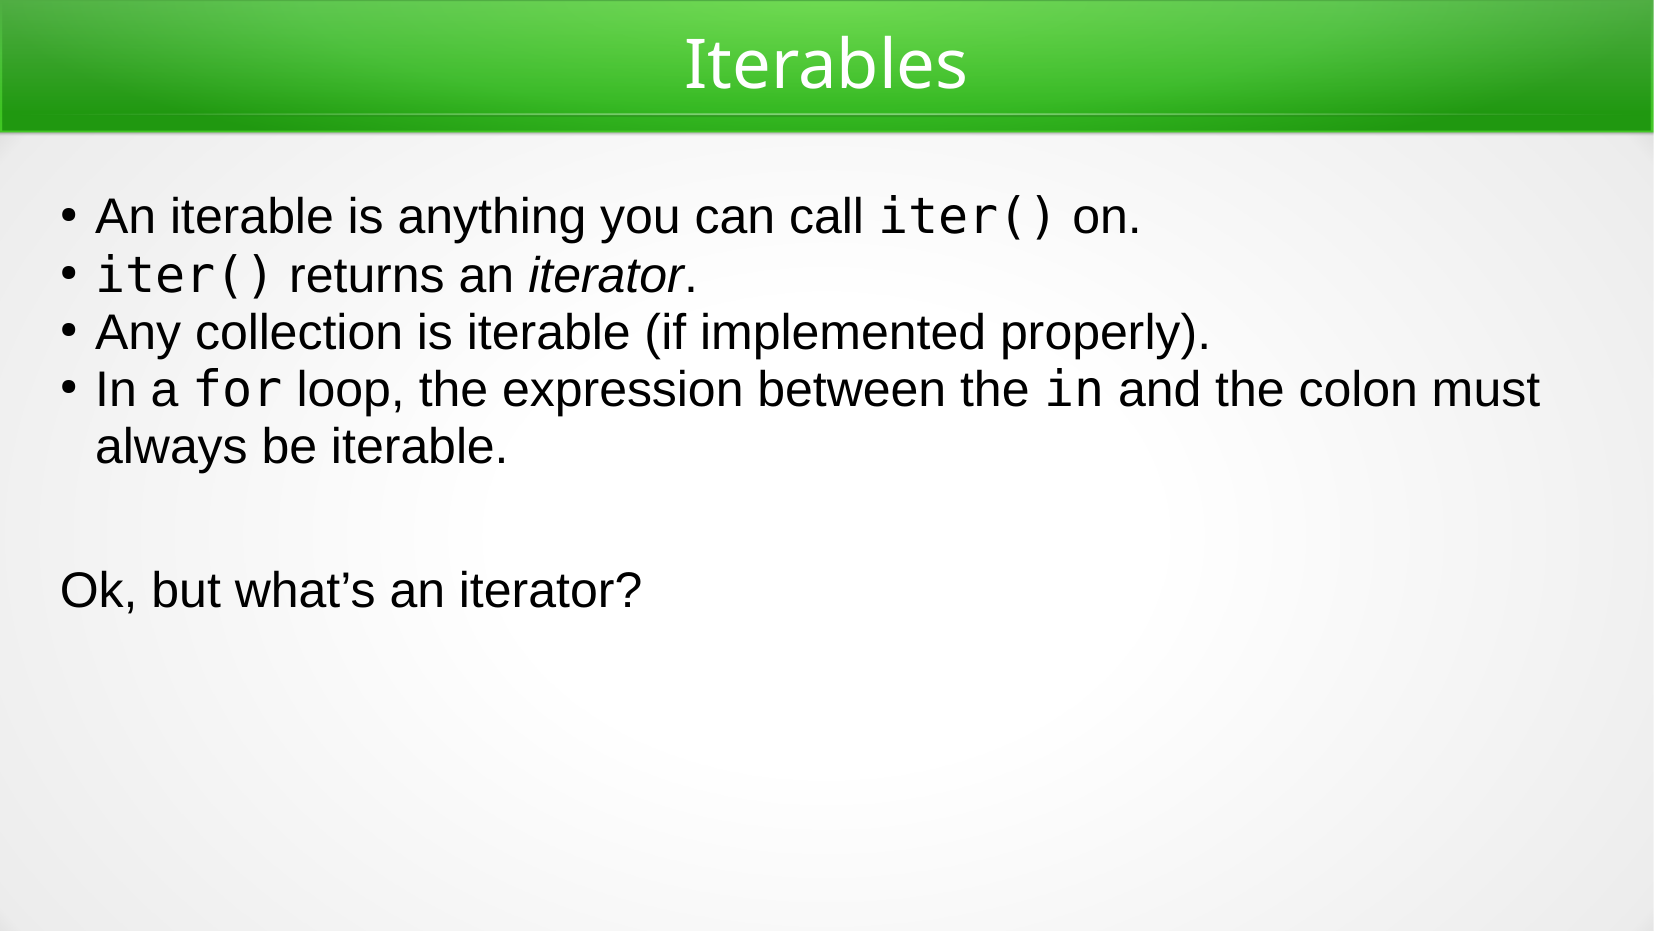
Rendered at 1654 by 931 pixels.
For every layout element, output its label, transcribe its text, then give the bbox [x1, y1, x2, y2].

text_box Ok, but what’s an iterator? [45, 555, 1591, 629]
title Iterables [82, 8, 1571, 116]
picture [0, 0, 1654, 931]
text_box An iterable is anything you can call iter() on. iter() returns an iterator. Any collection is iterable (if implemented properly). In a for loop, the expression between the in and the colon must always be iterable. [45, 180, 1606, 486]
